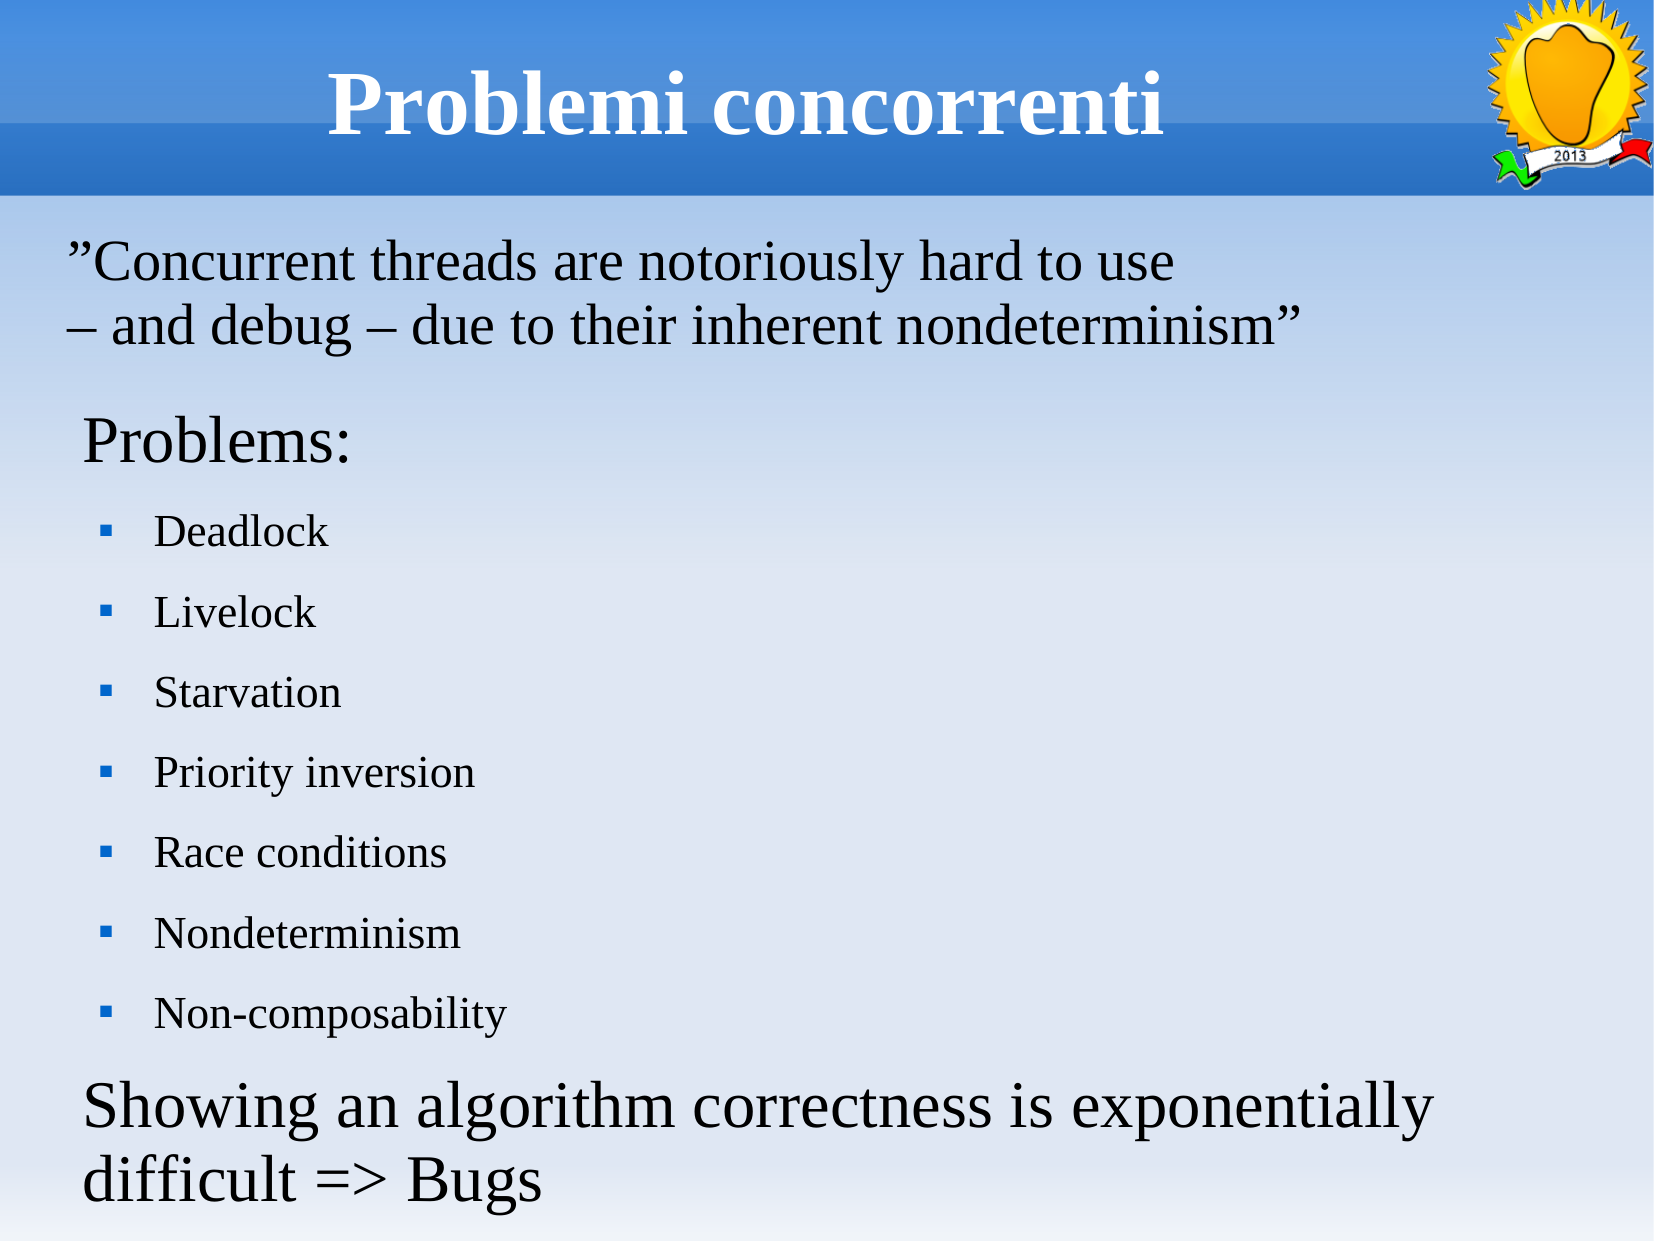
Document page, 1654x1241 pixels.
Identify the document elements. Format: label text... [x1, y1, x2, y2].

list Problems: Deadlock Livelock Starvation Priority inversion Race conditions Nondeterminism Non-composability Showing an algorithm correctness is exponentially difficult => Bugs [82, 402, 1595, 1217]
picture [0, 0, 1654, 1241]
title Problemi concorrenti [76, 0, 1418, 208]
text_box ”Concurrent threads are notoriously hard to use – and debug – due to their inherent nondeterminism” [67, 228, 1636, 378]
